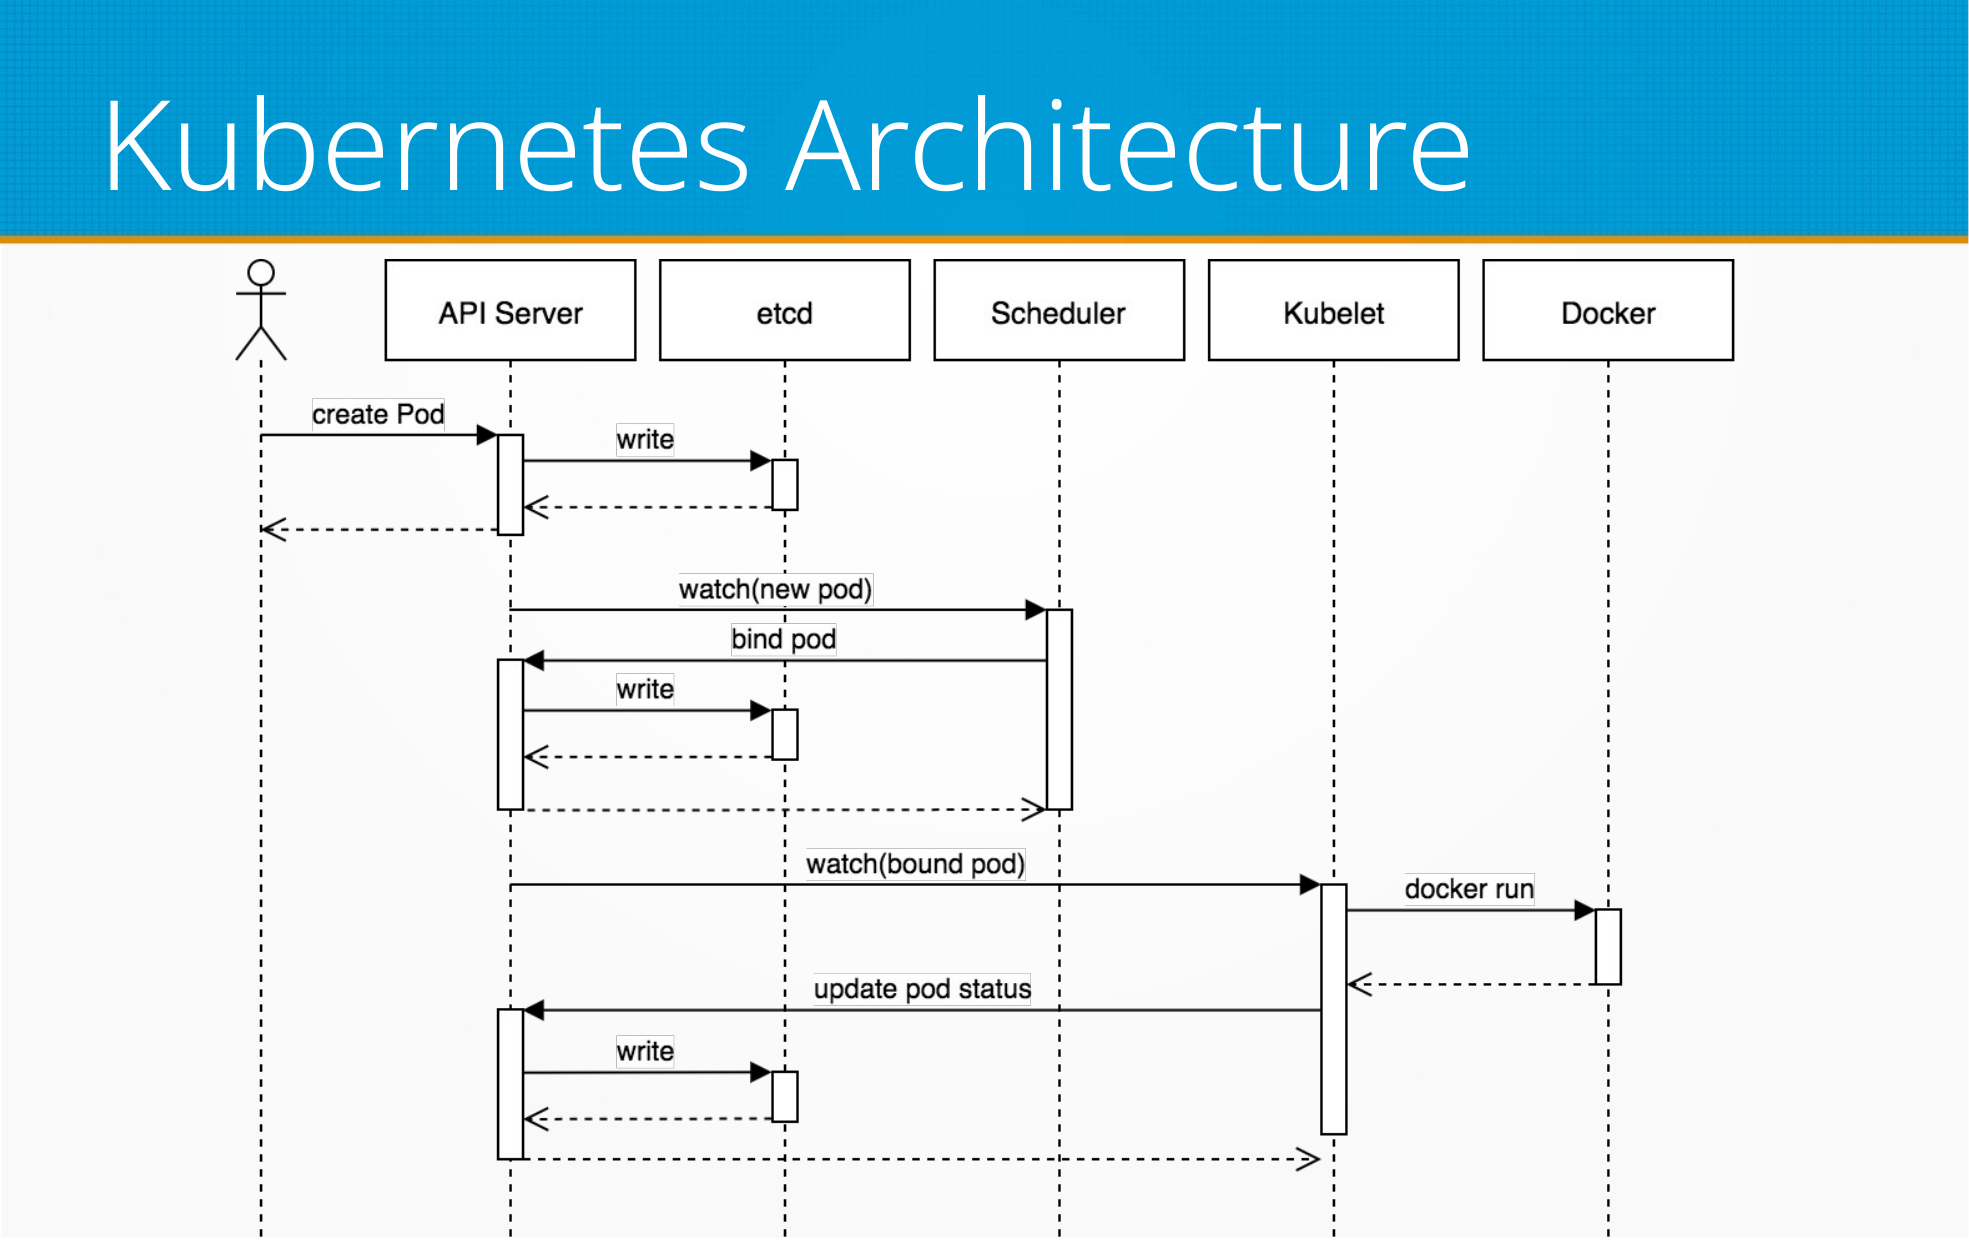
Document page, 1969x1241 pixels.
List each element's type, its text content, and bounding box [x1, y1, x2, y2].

picture [0, 233, 1969, 1241]
title Kubernetes Architecture [98, 19, 1870, 227]
